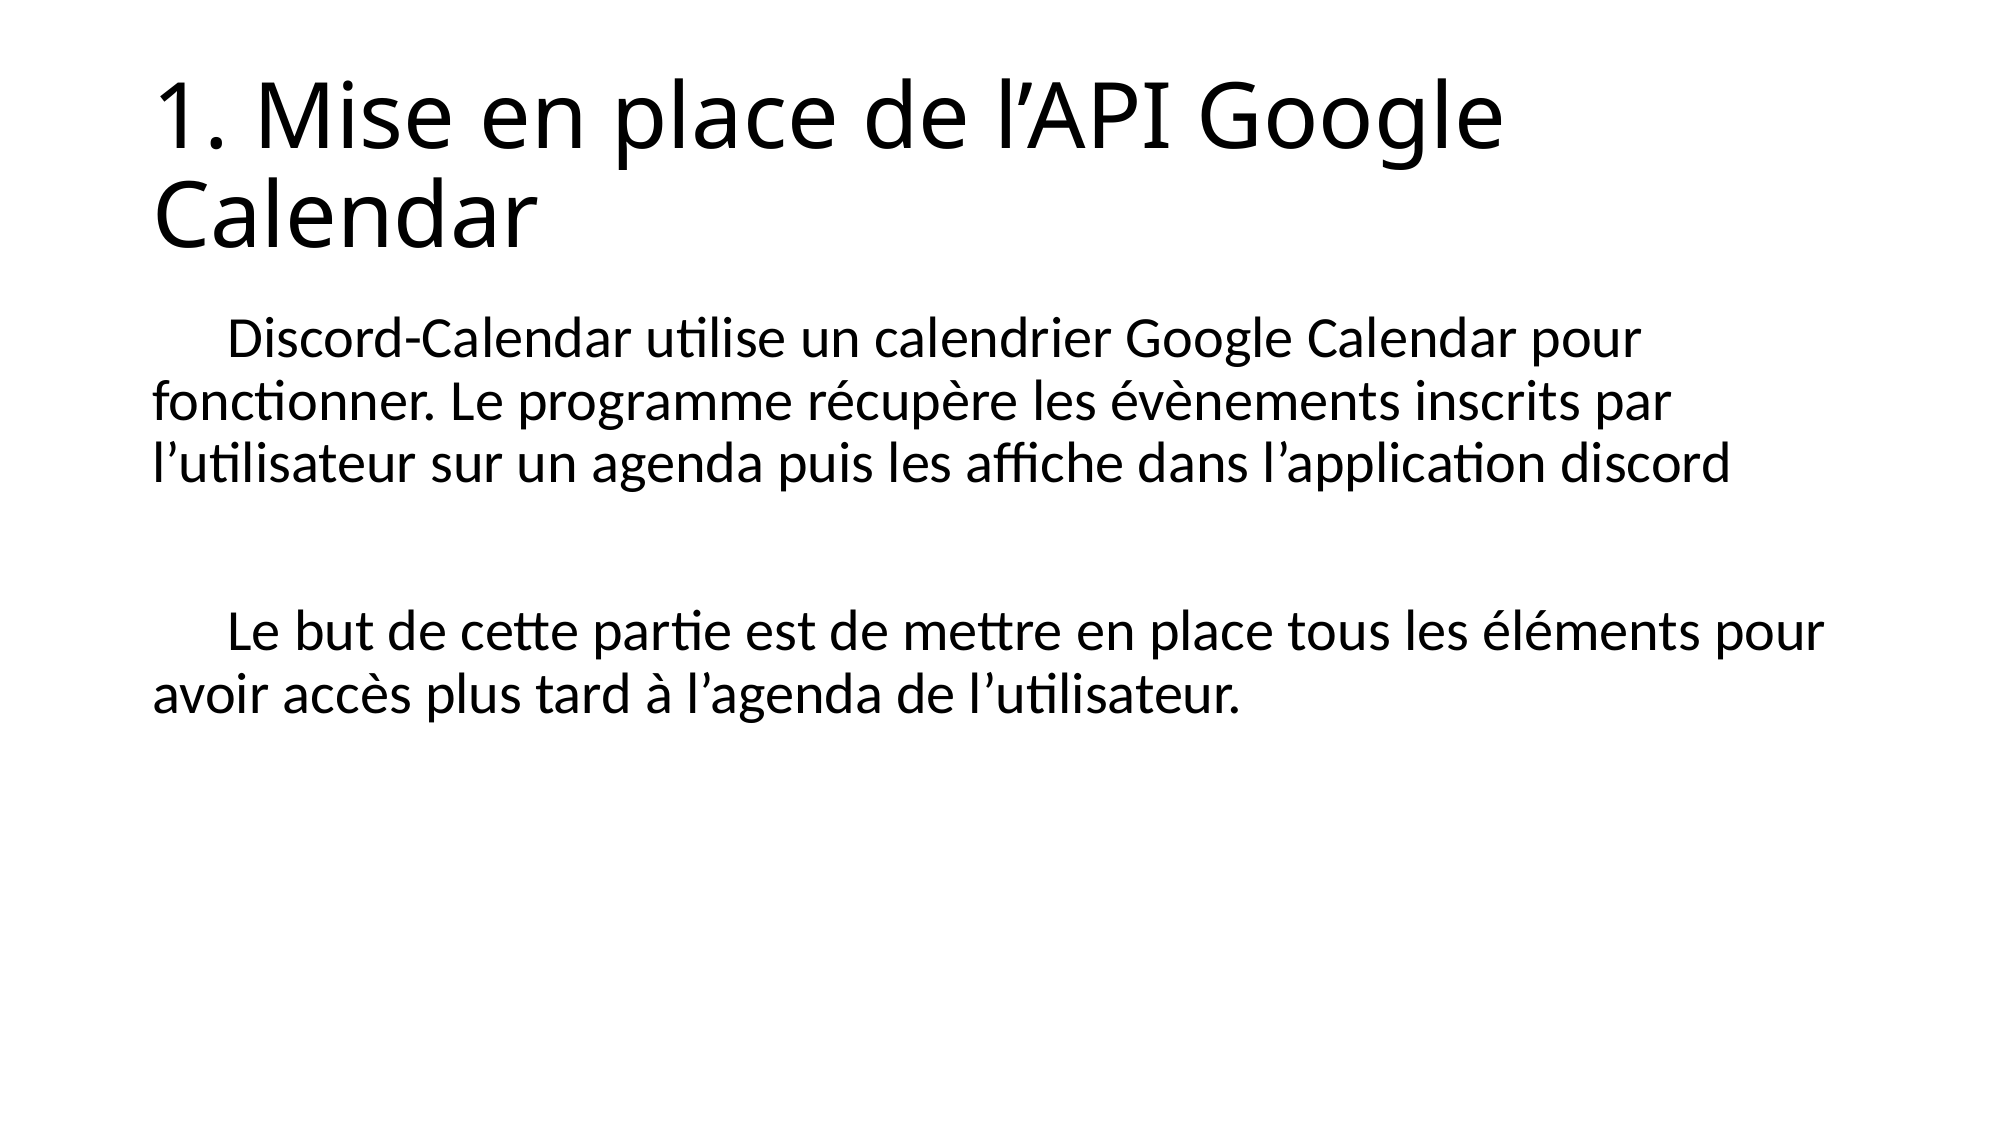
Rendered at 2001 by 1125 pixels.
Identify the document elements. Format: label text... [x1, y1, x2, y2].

list Discord-Calendar utilise un calendrier Google Calendar pour fonctionner. Le programme récupère les évènements inscrits par l’utilisateur sur un agenda puis les affiche dans l’application discord Le but de cette partie est de mettre en place tous les éléments pour avoir accès plus tard à l’agenda de l’utilisateur. [137, 299, 1863, 1014]
title 1. Mise en place de l’API Google Calendar [137, 59, 1863, 278]
